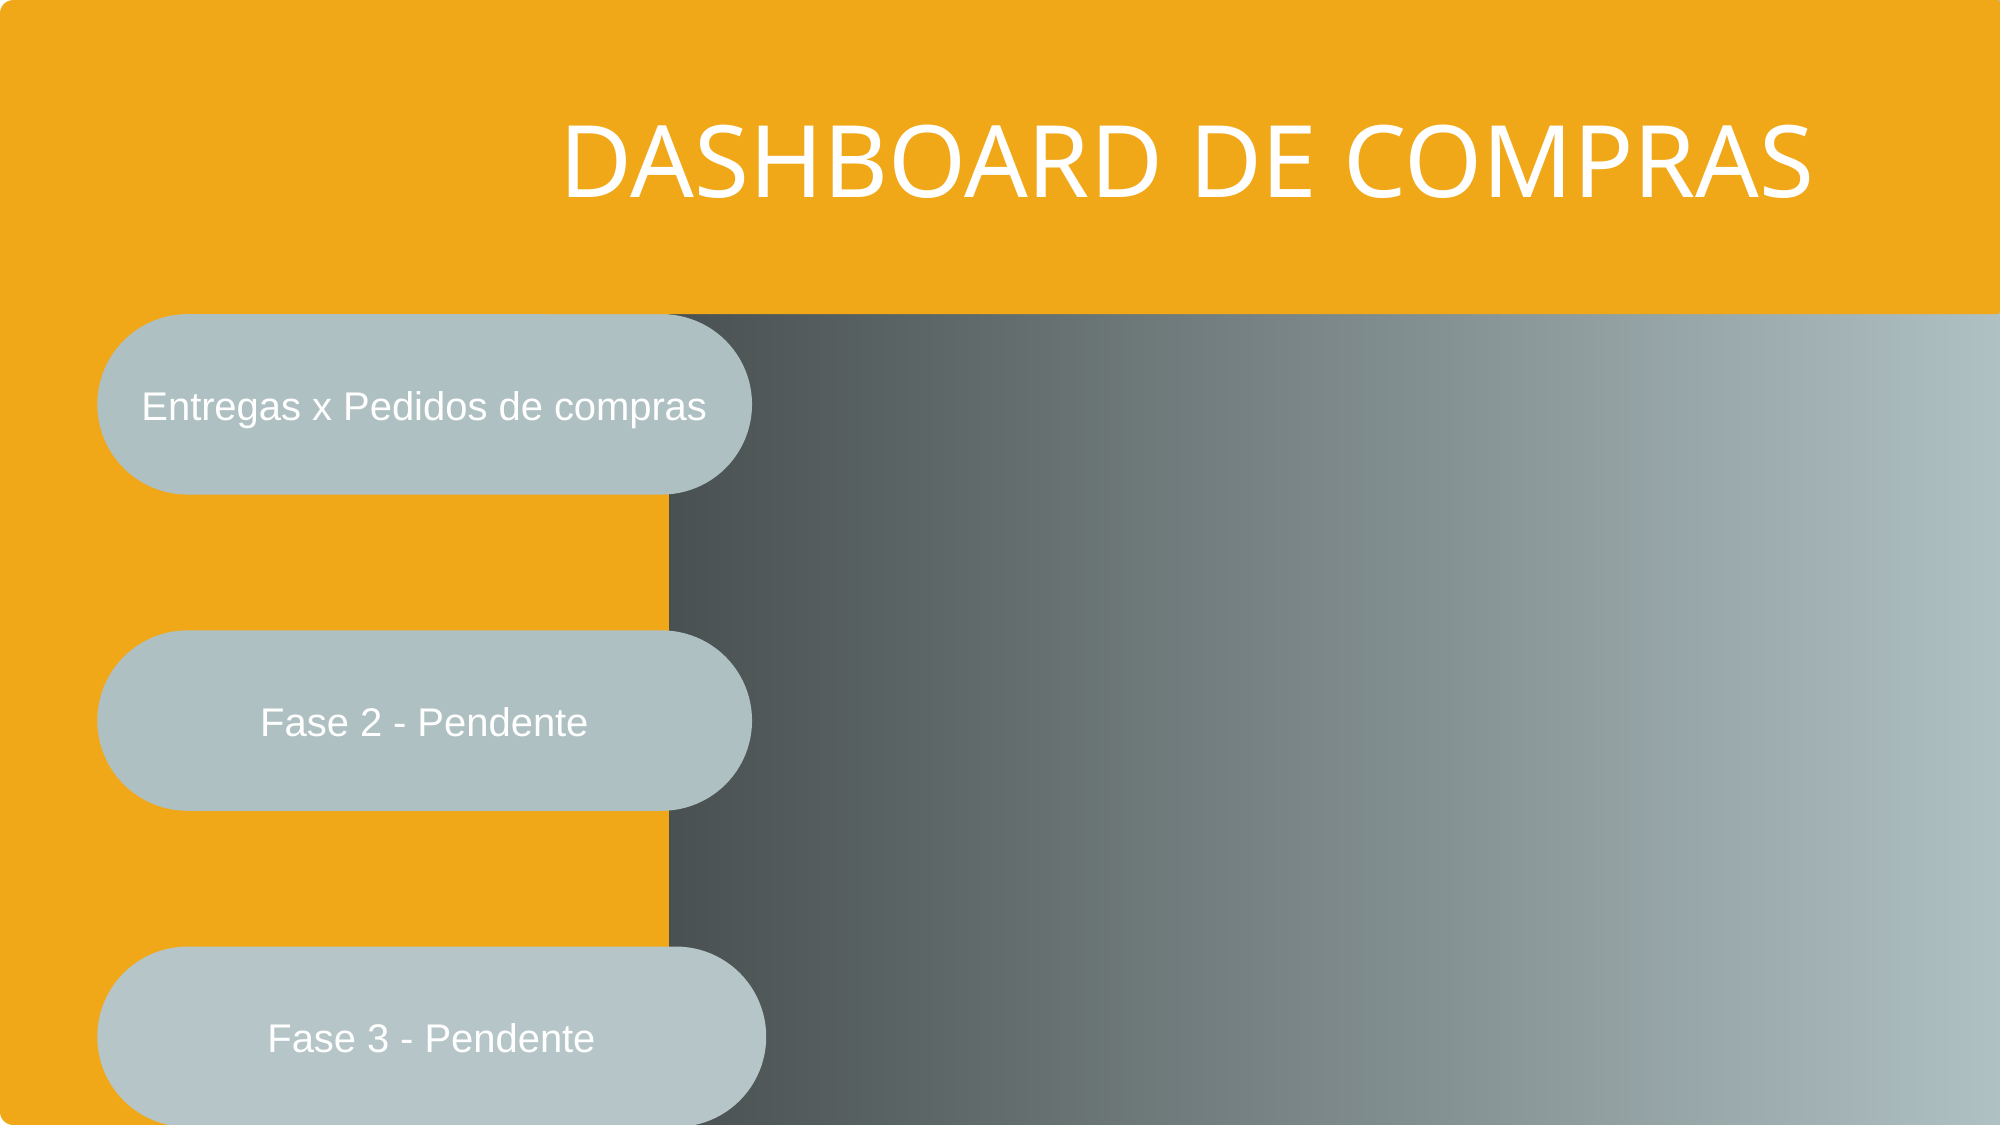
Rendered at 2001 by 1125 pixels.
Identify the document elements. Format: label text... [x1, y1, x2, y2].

text_box Fase 2 - Pendente [97, 630, 753, 811]
text_box DASHBOARD DE COMPRAS [543, 0, 2000, 315]
text_box Fase 3 - Pendente [97, 946, 767, 1125]
text_box Entregas x Pedidos de compras [97, 314, 753, 495]
text_box [0, 0, 2000, 1125]
